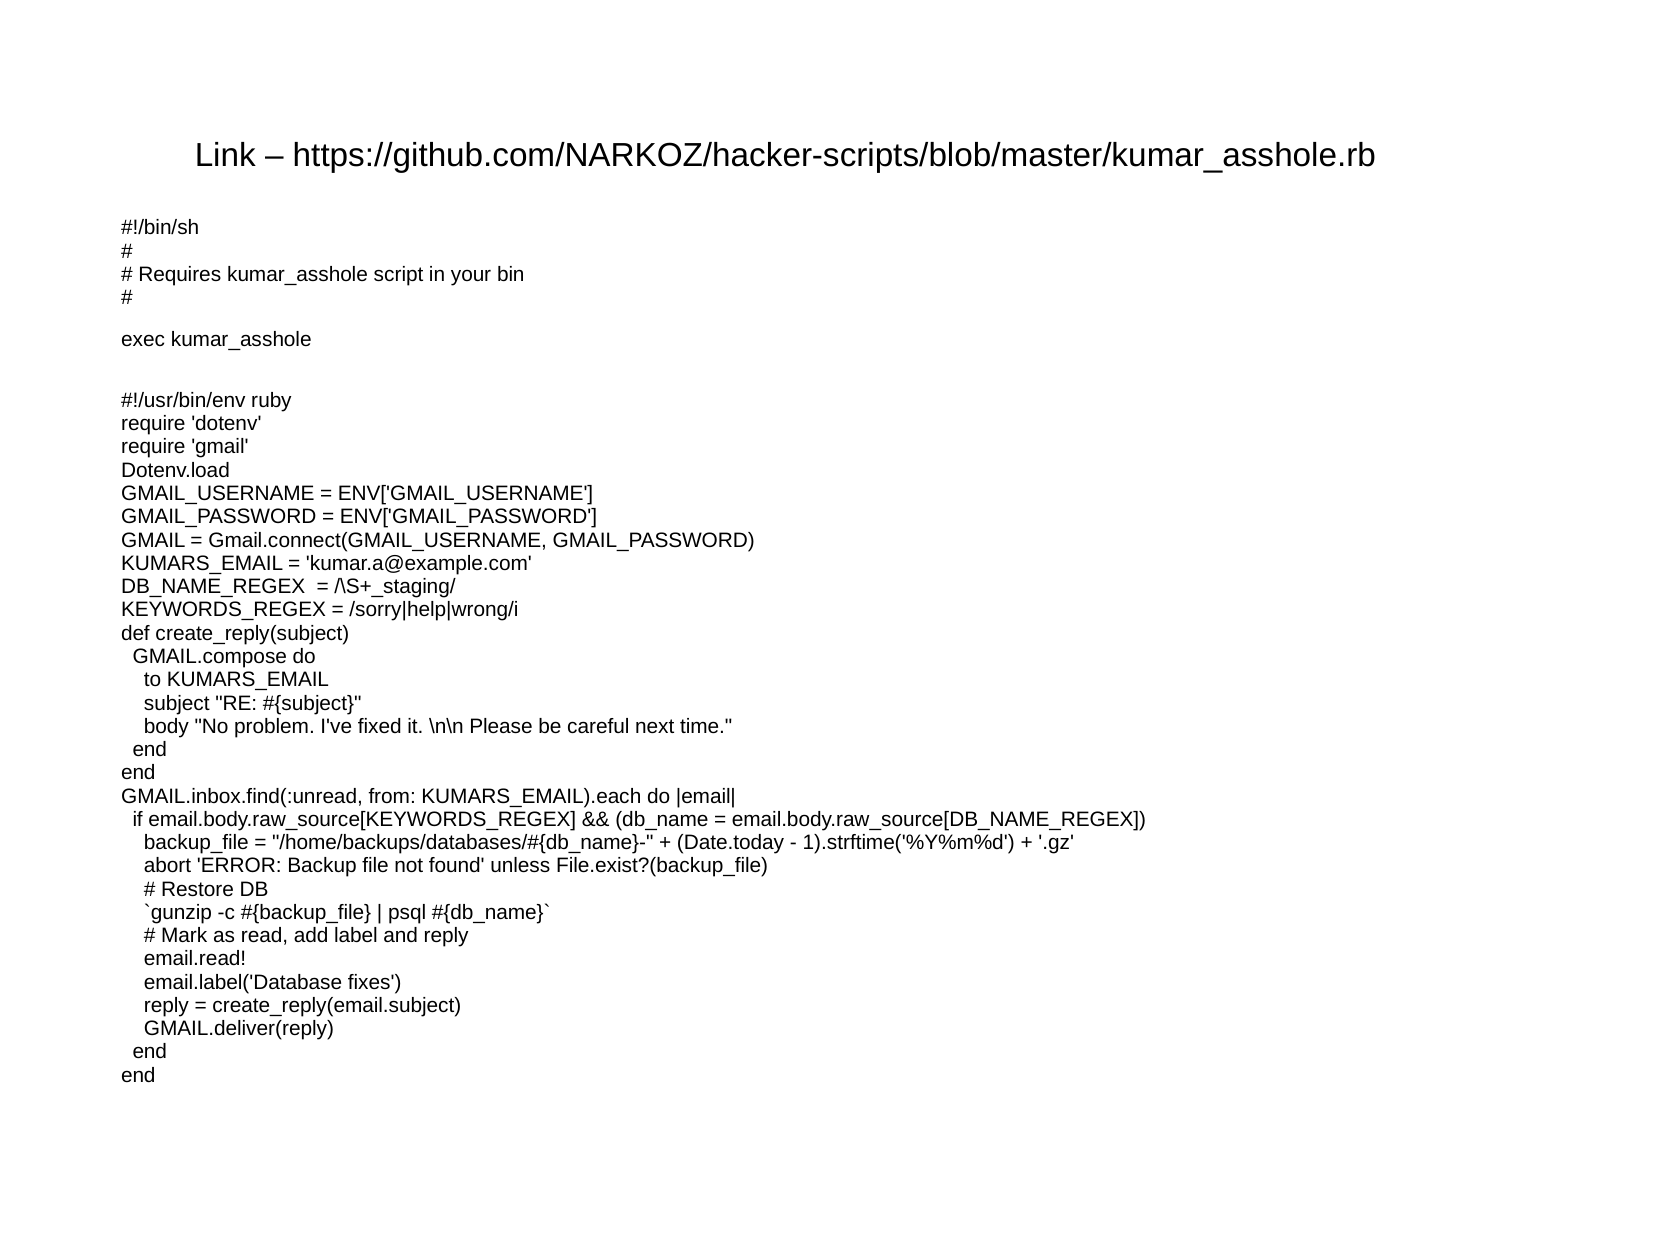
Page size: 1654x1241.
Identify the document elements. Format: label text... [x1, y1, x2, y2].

text_box Link – https://github.com/NARKOZ/hacker-scripts/blob/master/kumar_asshole.rb #!/bin/sh # # Requires kumar_asshole script in your bin # exec kumar_asshole #!/usr/bin/env ruby require 'dotenv' require 'gmail' Dotenv.load GMAIL_USERNAME = ENV['GMAIL_USERNAME'] GMAIL_PASSWORD = ENV['GMAIL_PASSWORD'] GMAIL = Gmail.connect(GMAIL_USERNAME, GMAIL_PASSWORD) KUMARS_EMAIL = 'kumar.a@example.com' DB_NAME_REGEX = /\S+_staging/ KEYWORDS_REGEX = /sorry|help|wrong/i def create_reply(subject) GMAIL.compose do to KUMARS_EMAIL subject "RE: #{subject}" body "No problem. I've fixed it. \n\n Please be careful next time." end end GMAIL.inbox.find(:unread, from: KUMARS_EMAIL).each do |email| if email.body.raw_source[KEYWORDS_REGEX] && (db_name = email.body.raw_source[DB_NAME_REGEX]) backup_file = "/home/backups/databases/#{db_name}-" + (Date.today - 1).strftime('%Y%m%d') + '.gz' abort 'ERROR: Backup file not found' unless File.exist?(backup_file) # Restore DB `gunzip -c #{backup_file} | psql #{db_name}` # Mark as read, add label and reply email.read! email.label('Database fixes') reply = create_reply(email.subject) GMAIL.deliver(reply) end end [106, 82, 1524, 1123]
